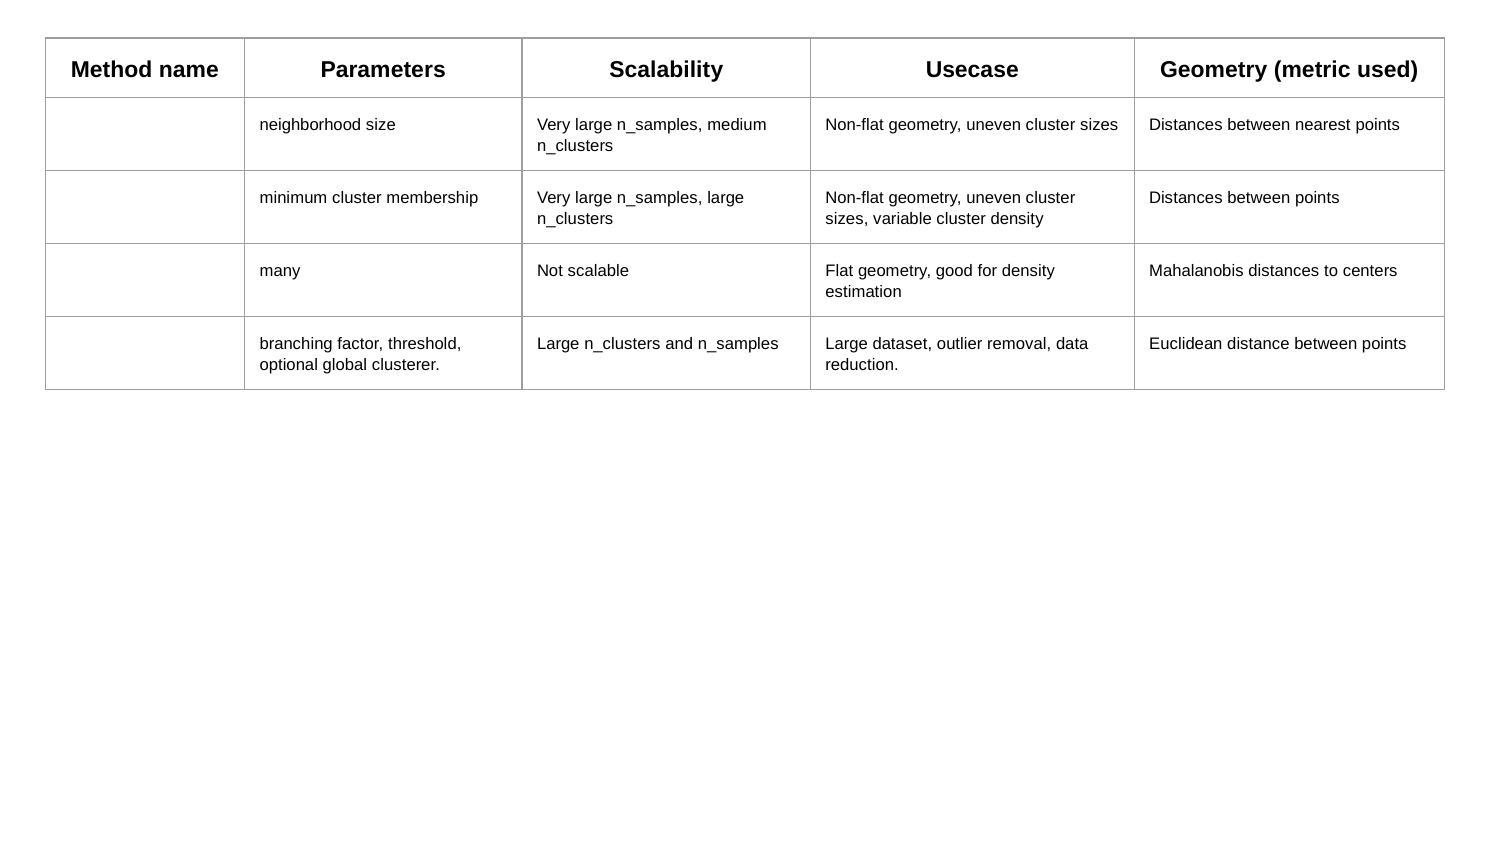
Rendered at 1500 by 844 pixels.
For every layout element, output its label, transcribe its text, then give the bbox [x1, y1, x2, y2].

table_cell Euclidean distance between points [1135, 317, 1444, 389]
table_cell Flat geometry, good for density estimation [811, 244, 1134, 316]
table_cell Mahalanobis distances to centers [1135, 244, 1444, 316]
table_cell many [245, 244, 521, 316]
table_header Geometry (metric used) [1135, 39, 1444, 97]
table_cell neighborhood size [245, 98, 521, 170]
table_cell branching factor, threshold, optional global clusterer. [245, 317, 521, 389]
table_cell Non-flat geometry, uneven cluster sizes, variable cluster density [811, 171, 1134, 243]
table_cell Very large n_samples, medium n_clusters [523, 98, 810, 170]
table_cell Large n_clusters and n_samples [523, 317, 810, 389]
table_cell Distances between points [1135, 171, 1444, 243]
table_cell [46, 98, 244, 170]
table_header Parameters [245, 39, 521, 97]
table_cell Not scalable [523, 244, 810, 316]
table_cell [46, 171, 244, 243]
table_header Scalability [523, 39, 810, 97]
table_cell [46, 317, 244, 389]
table_cell Distances between nearest points [1135, 98, 1444, 170]
table_cell Very large n_samples, large n_clusters [523, 171, 810, 243]
table_header Usecase [811, 39, 1134, 97]
table_cell Large dataset, outlier removal, data reduction. [811, 317, 1134, 389]
table_cell minimum cluster membership [245, 171, 521, 243]
table_header Method name [46, 39, 244, 97]
table_cell [46, 244, 244, 316]
table_cell Non-flat geometry, uneven cluster sizes [811, 98, 1134, 170]
